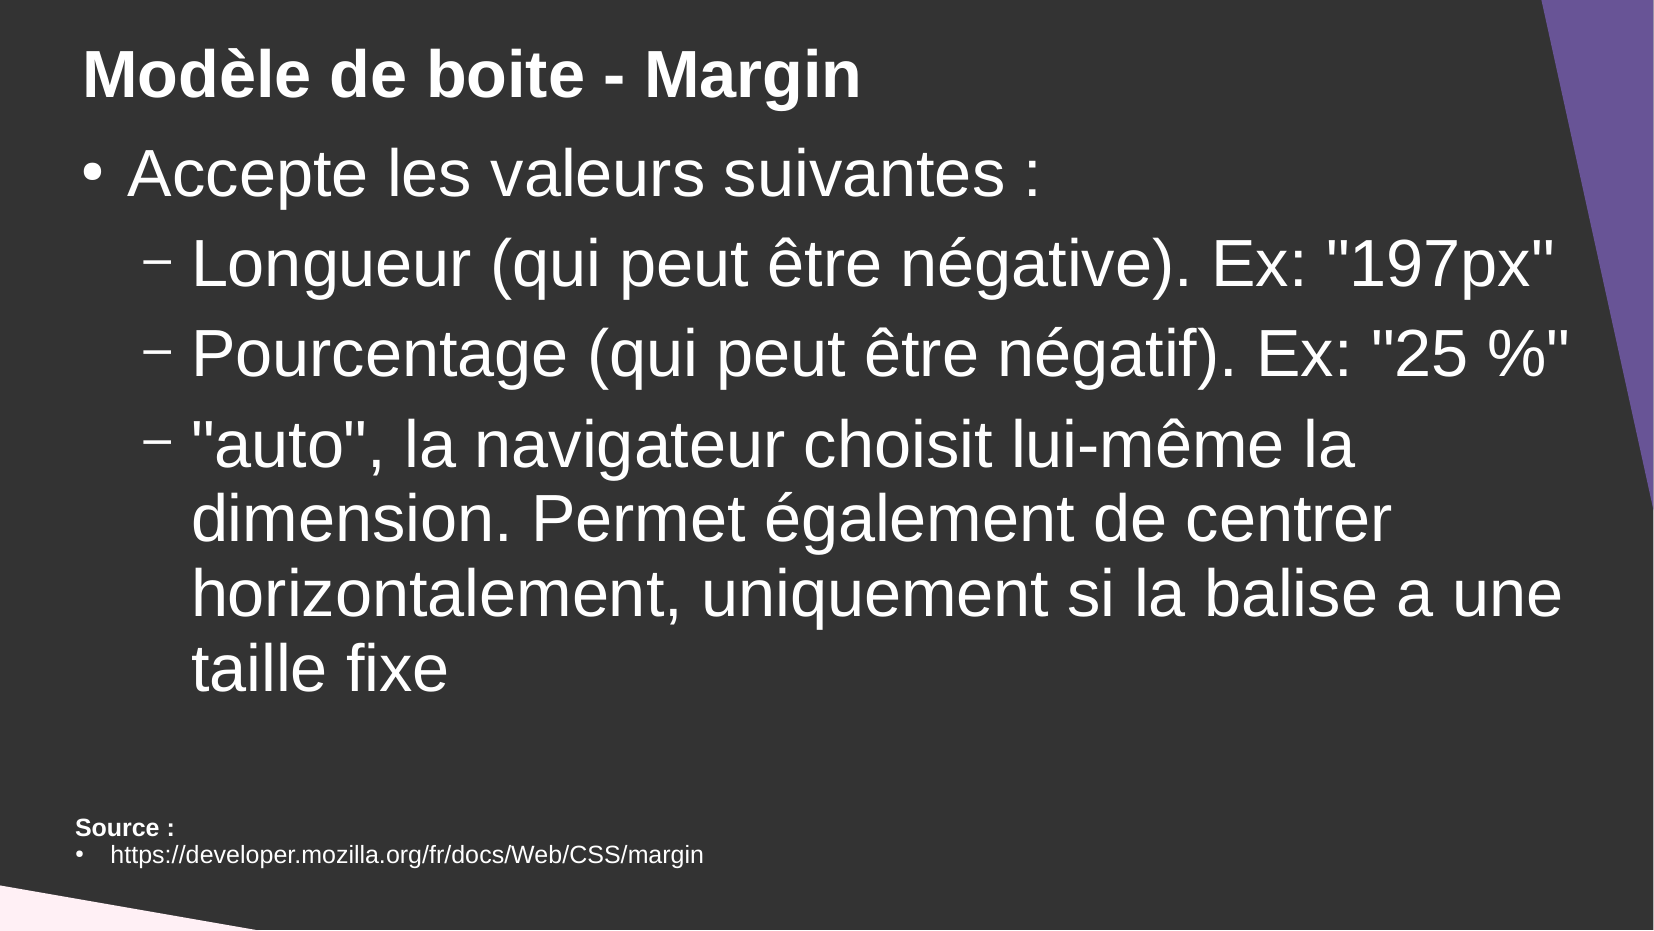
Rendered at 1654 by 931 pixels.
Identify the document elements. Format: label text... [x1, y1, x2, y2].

text_box [1541, 0, 1654, 513]
list Accepte les valeurs suivantes : Longueur (qui peut être négative). Ex: "197px" Pourcentage (qui peut être négatif). Ex: "25 %" "auto", la navigateur choisit lui-même la dimension. Permet également de centrer horizontalement, uniquement si la balise a une taille fixe [64, 135, 1604, 833]
text_box Source : https://developer.mozilla.org/fr/docs/Web/CSS/margin [60, 805, 1546, 913]
text_box [0, 885, 262, 931]
title Modèle de boite - Margin [82, 37, 1565, 112]
